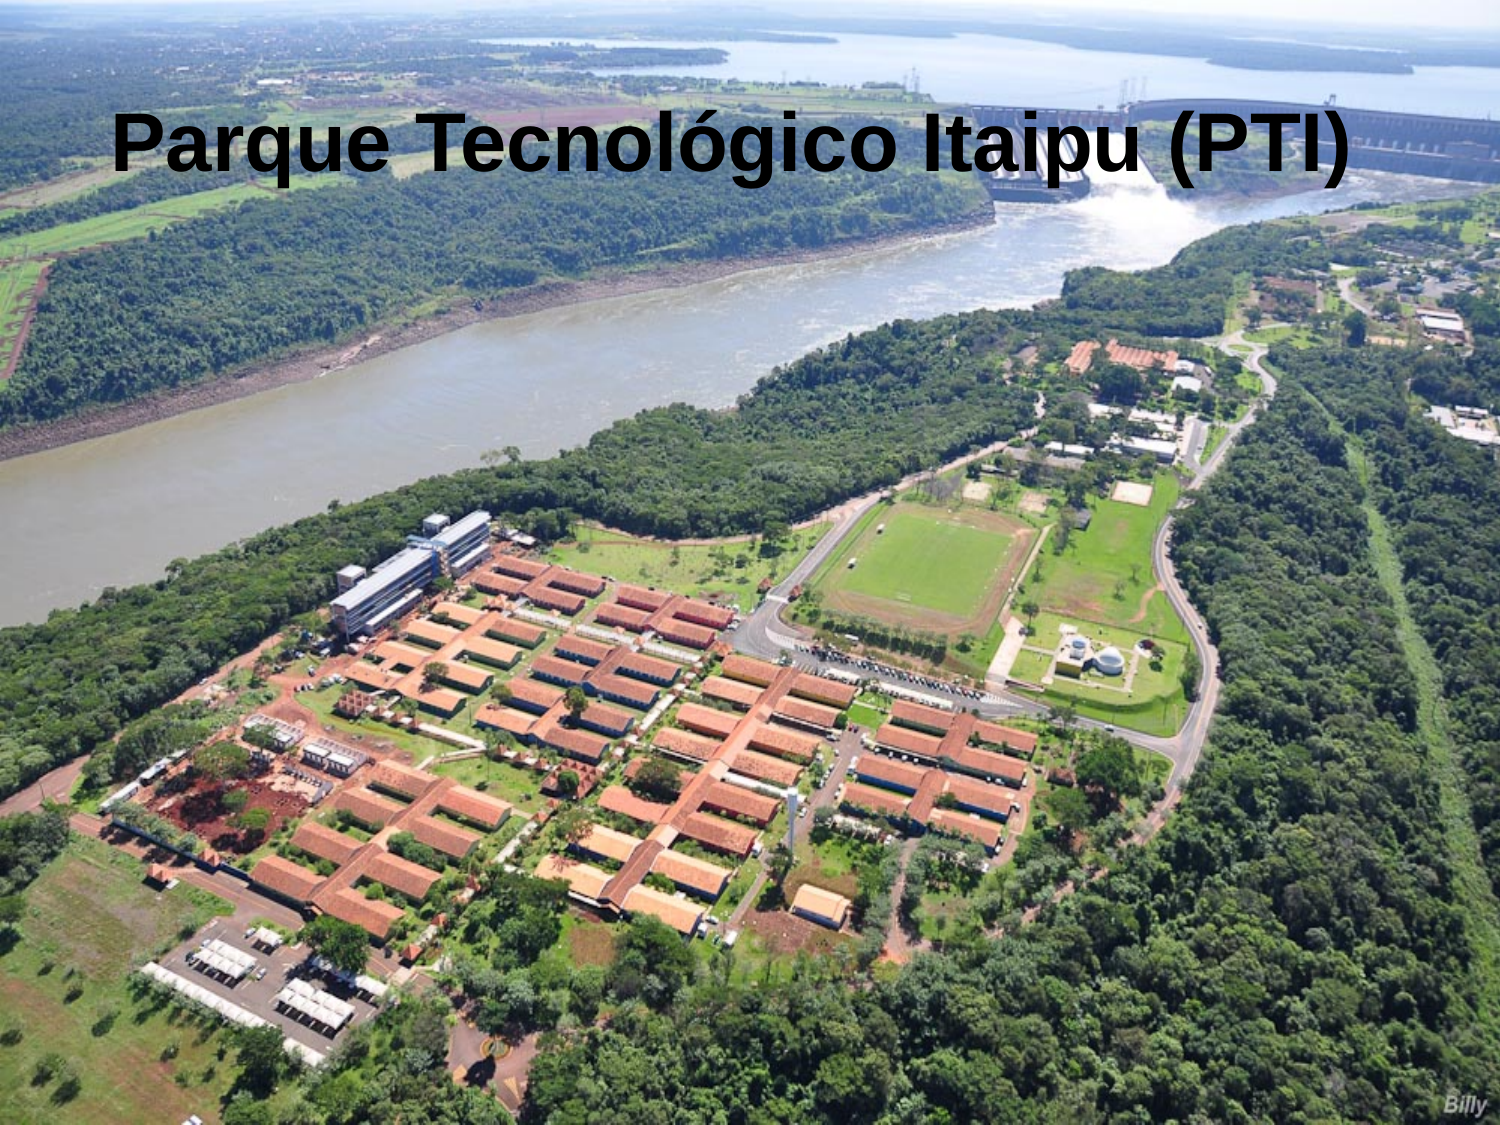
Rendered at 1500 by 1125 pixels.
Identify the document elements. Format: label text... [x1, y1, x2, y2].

title Parque Tecnológico Itaipu (PTI) [74, 44, 1425, 232]
picture [0, 0, 1500, 1125]
